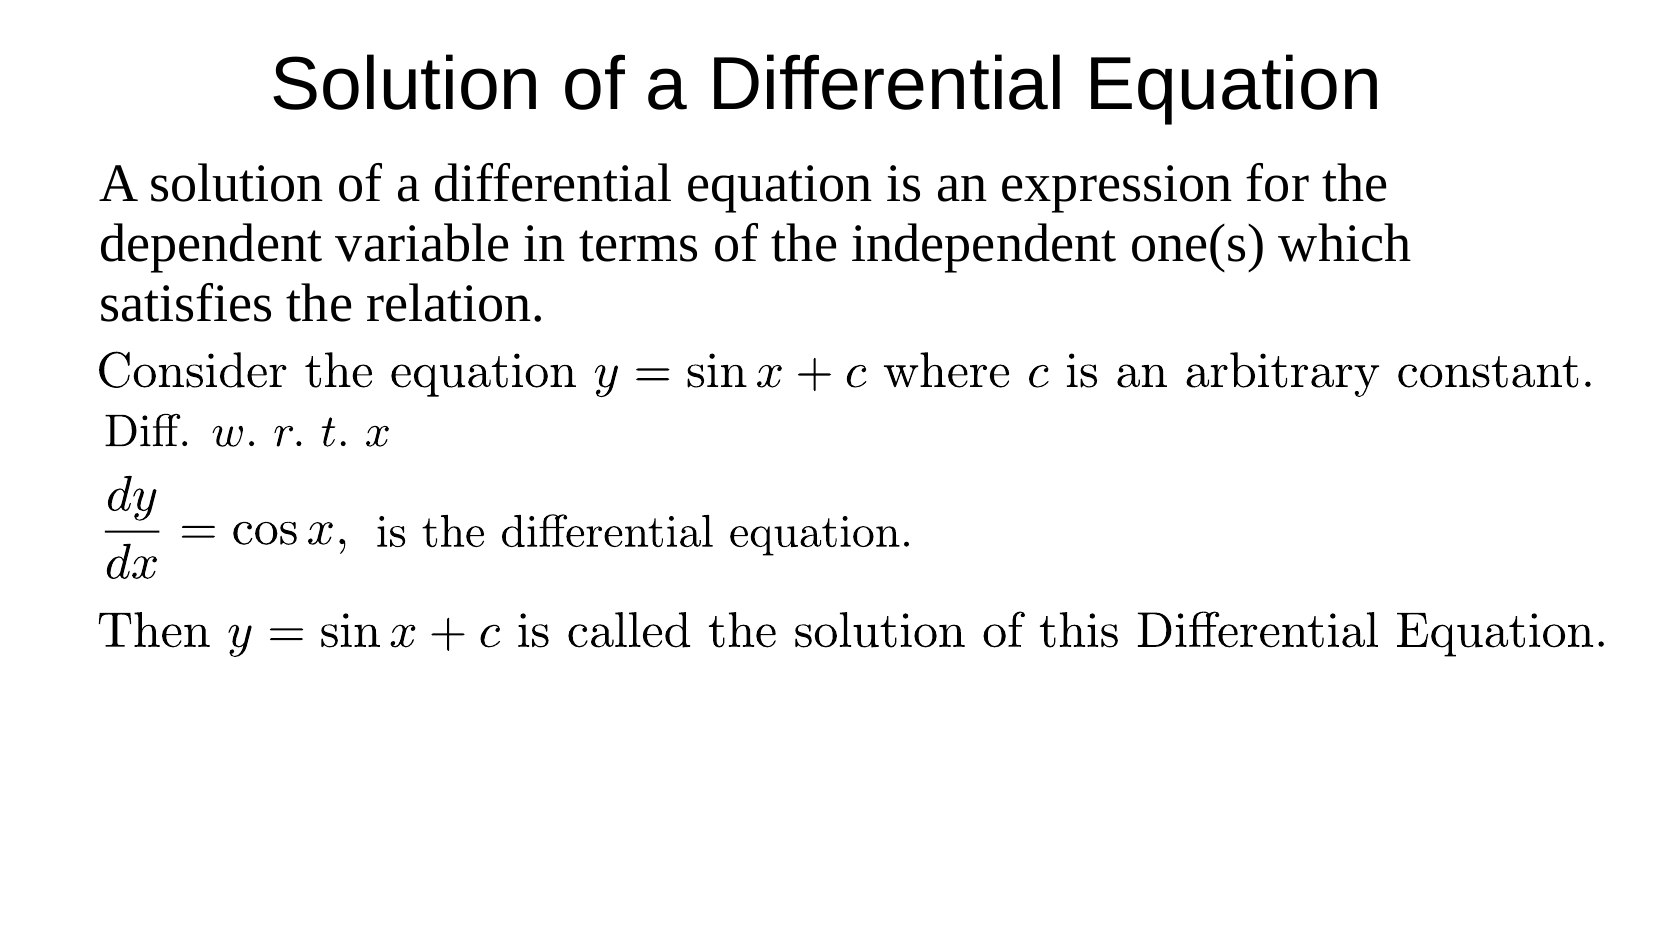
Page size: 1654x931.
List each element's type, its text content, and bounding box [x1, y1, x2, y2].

title Solution of a Differential Equation [82, 32, 1571, 135]
text_box [377, 514, 909, 556]
text_box [105, 413, 389, 447]
text_box [104, 475, 346, 579]
text_box [98, 351, 1591, 398]
text_box [98, 611, 1604, 657]
subtitle A solution of a differential equation is an expression for the dependent variable in terms of the independent one(s) which satisfies the relation. [59, 153, 1595, 898]
